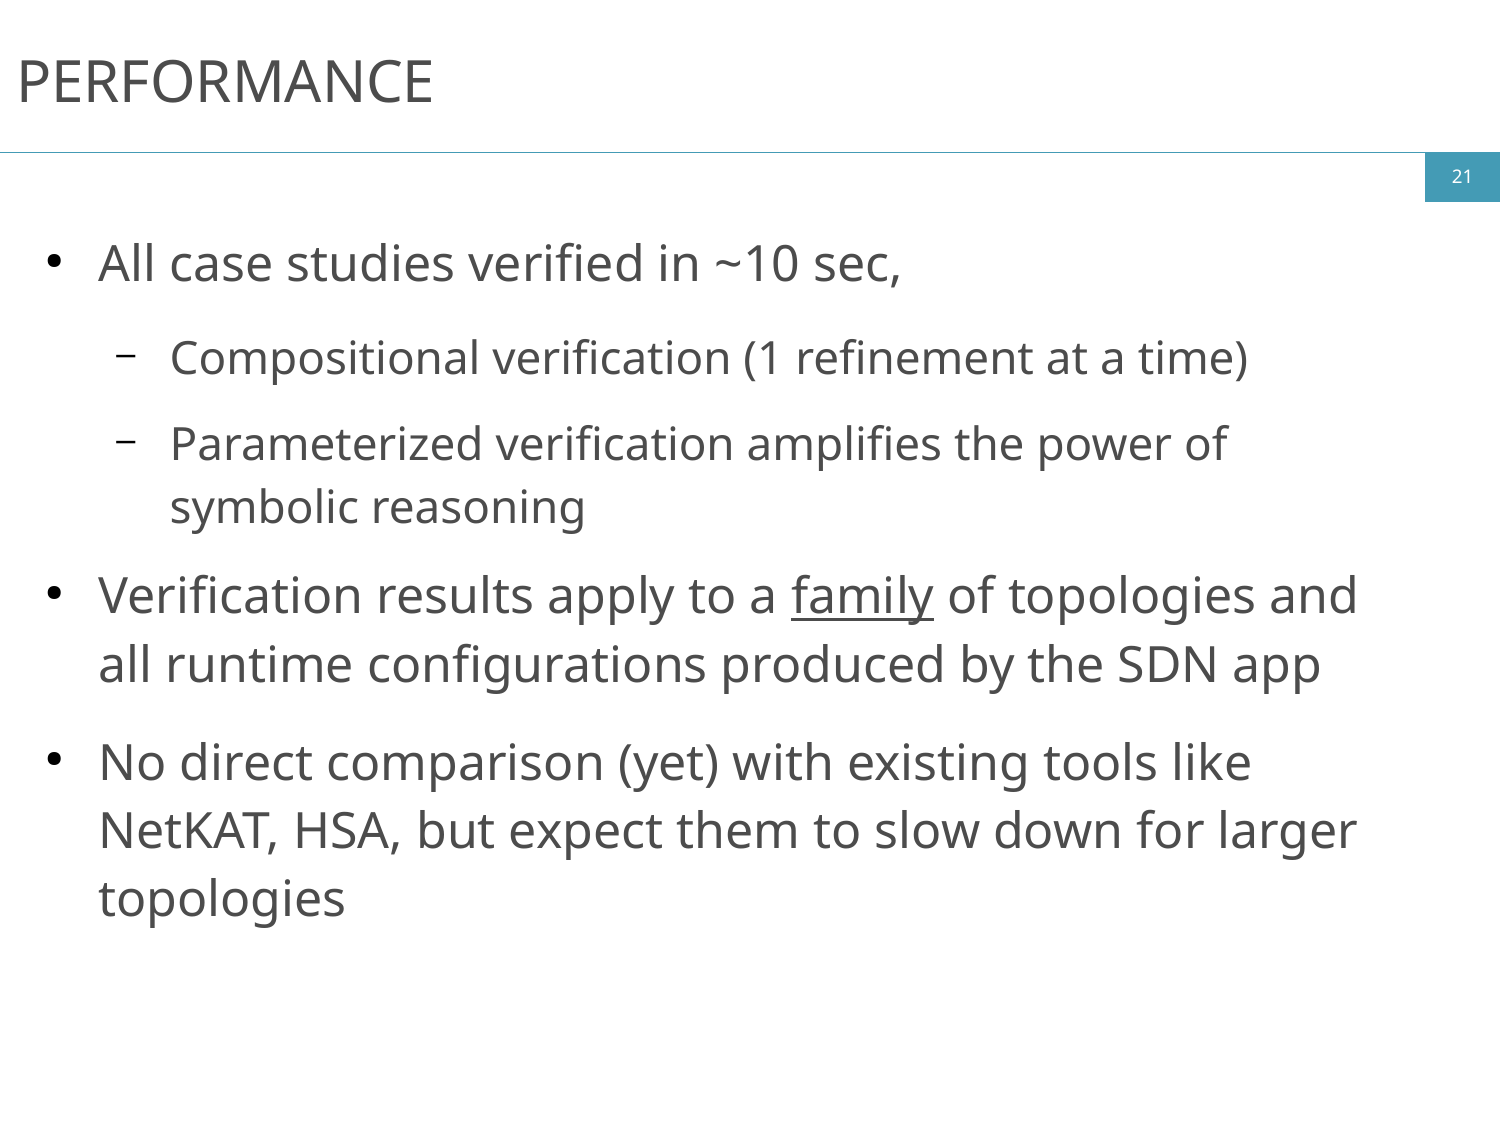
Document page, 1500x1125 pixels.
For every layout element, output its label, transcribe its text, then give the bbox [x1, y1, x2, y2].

title PERFORMANCE [15, 27, 1366, 132]
list All case studies verified in ~10 sec, Compositional verification (1 refinement at a time) Parameterized verification amplifies the power of symbolic reasoning Verification results apply to a family of topologies and all runtime configurations produced by the SDN app No direct comparison (yet) with existing tools like NetKAT, HSA, but expect them to slow down for larger topologies [27, 227, 1378, 902]
